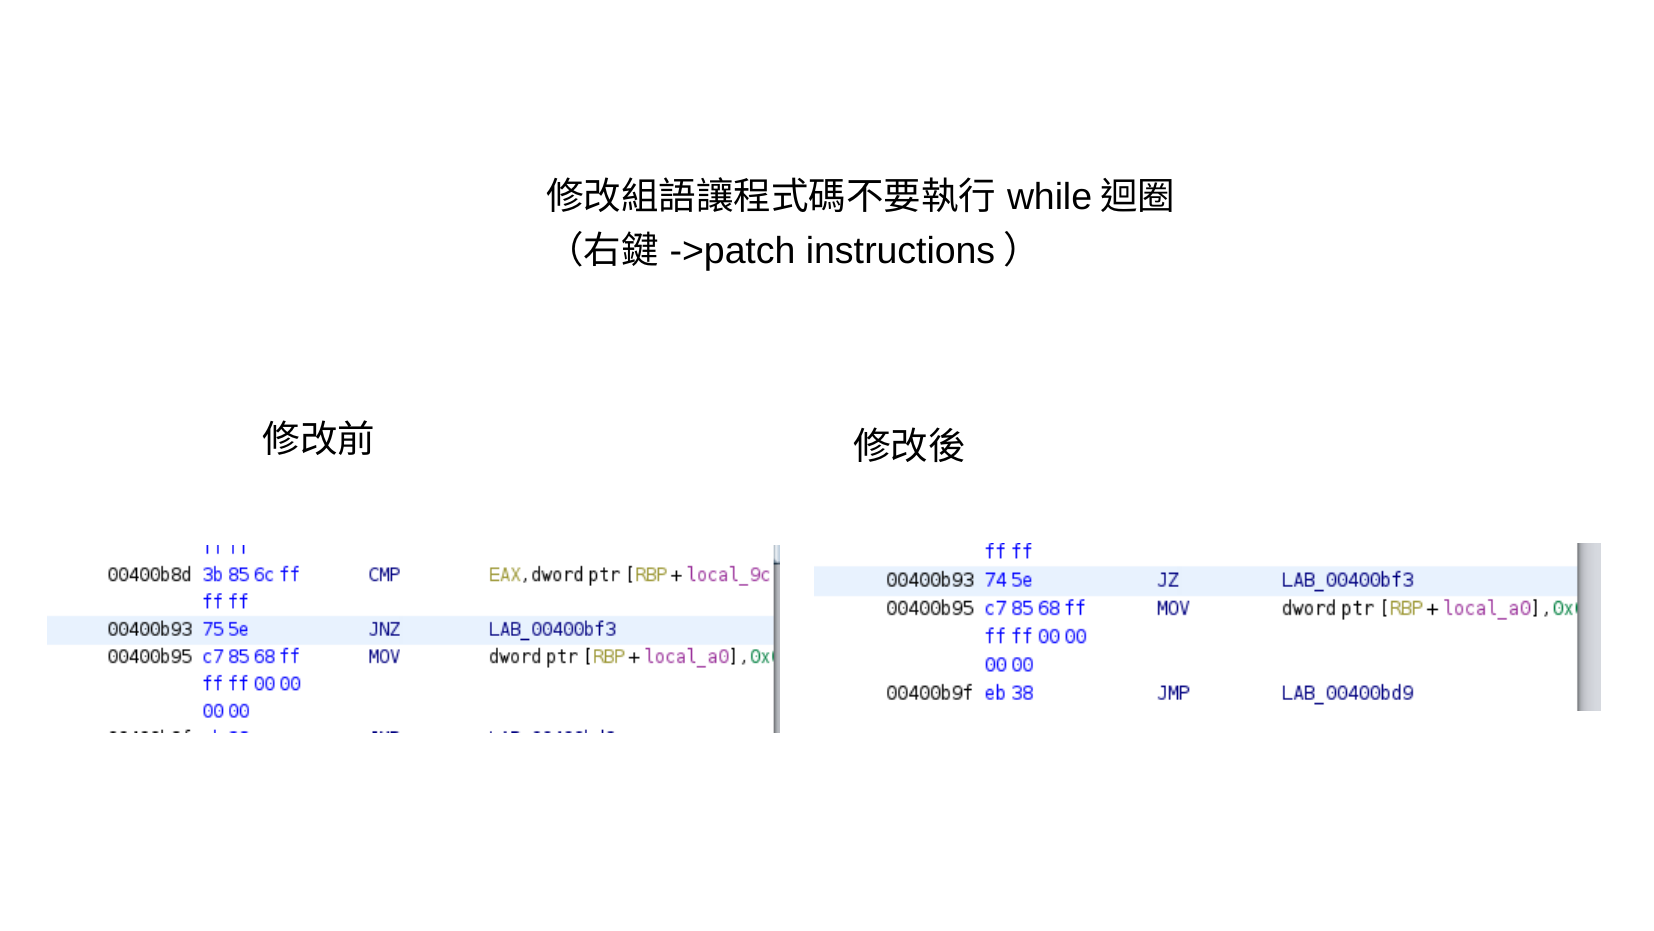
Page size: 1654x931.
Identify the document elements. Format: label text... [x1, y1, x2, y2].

picture [814, 543, 1601, 711]
text_box 修改前 [248, 401, 768, 466]
picture [47, 545, 780, 733]
text_box 修改組語讓程式碼不要執行while迴圈（右鍵->patch instructions） [531, 158, 1252, 272]
text_box 修改後 [838, 408, 1359, 473]
